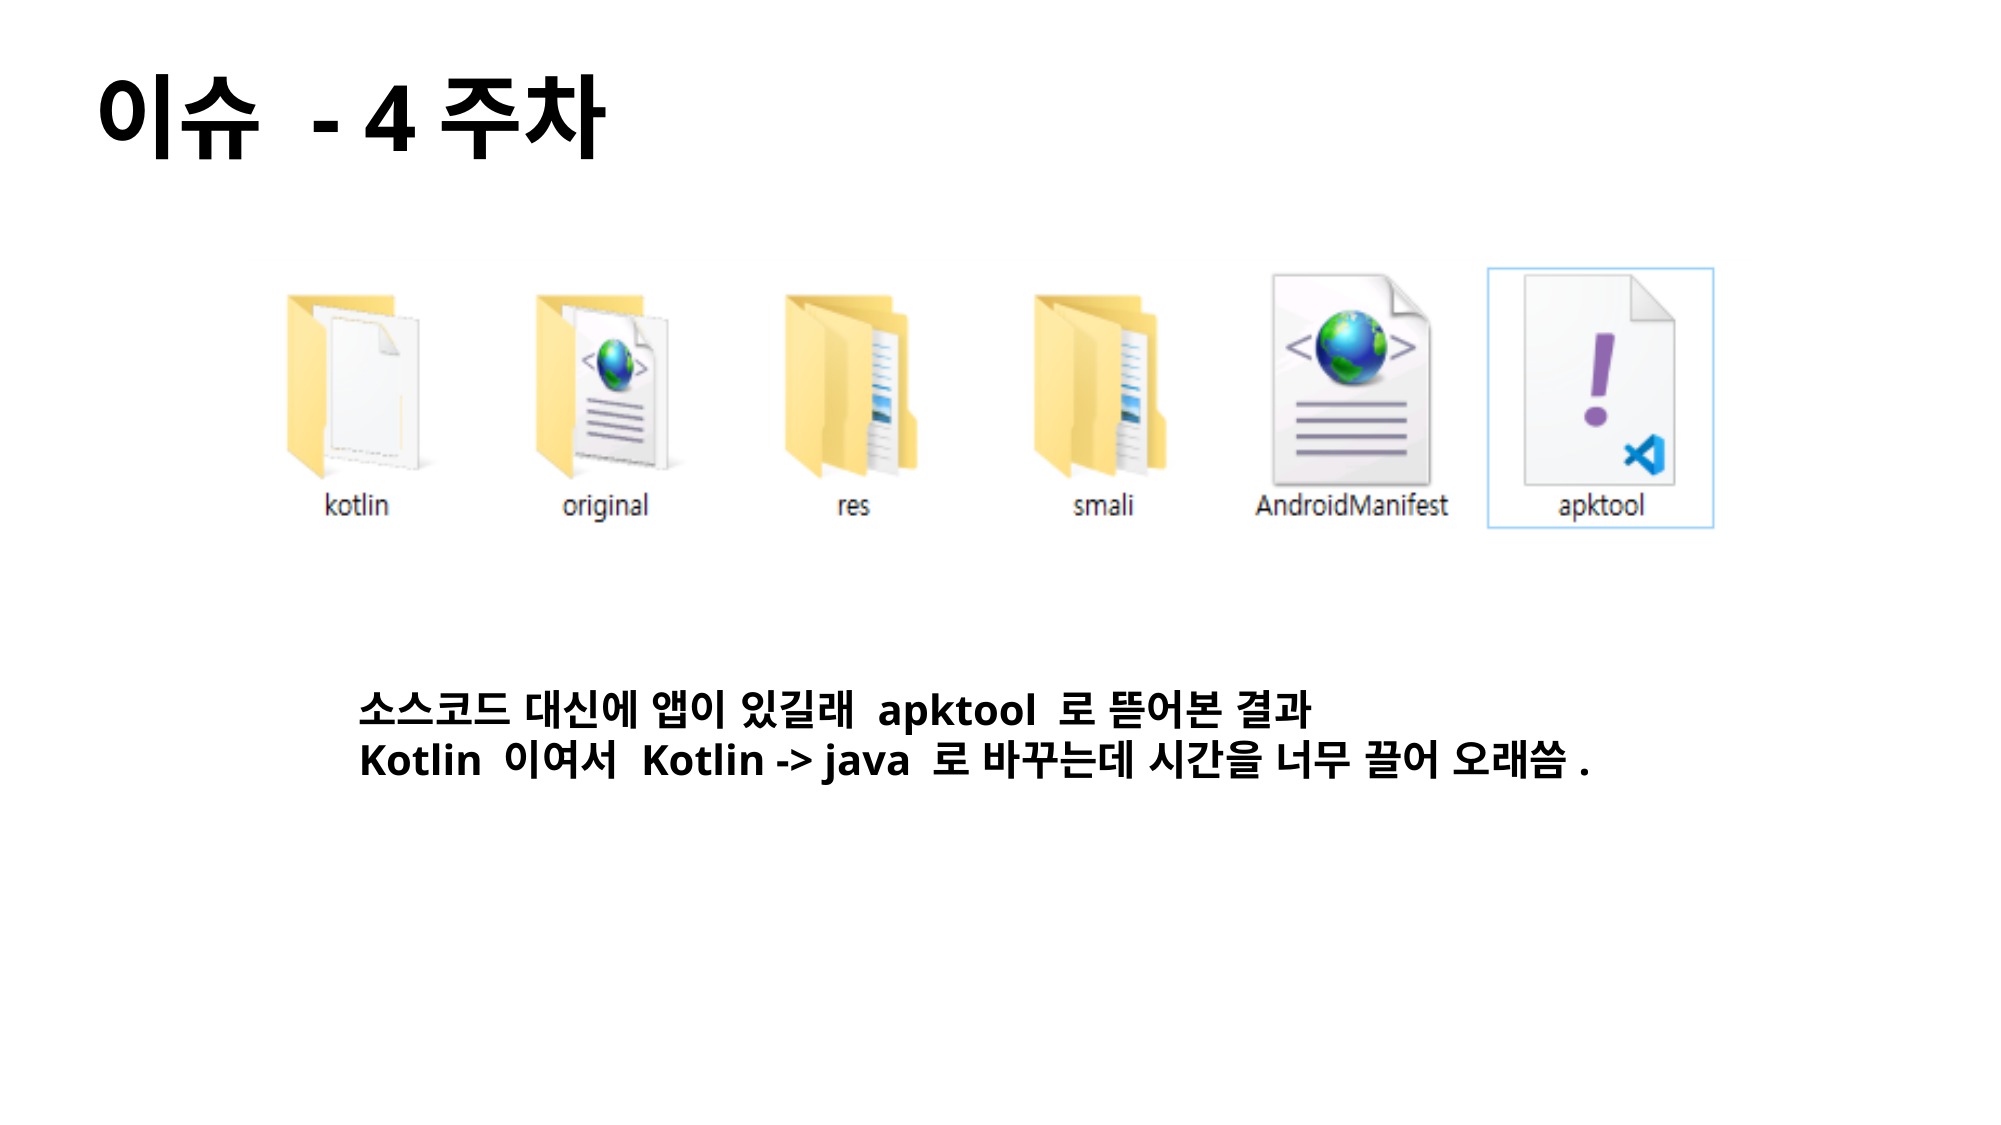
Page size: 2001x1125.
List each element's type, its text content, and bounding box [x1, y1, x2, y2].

text_box 이슈 - 4주차 [79, 51, 1452, 178]
text_box 소스코드 대신에 앱이 있길래 apktool 로 뜯어본 결과 Kotlin 이여서 Kotlin -> java 로 바꾸는데 시간을 너무 끌어 오래씀. [343, 676, 1657, 793]
picture [249, 259, 1754, 562]
